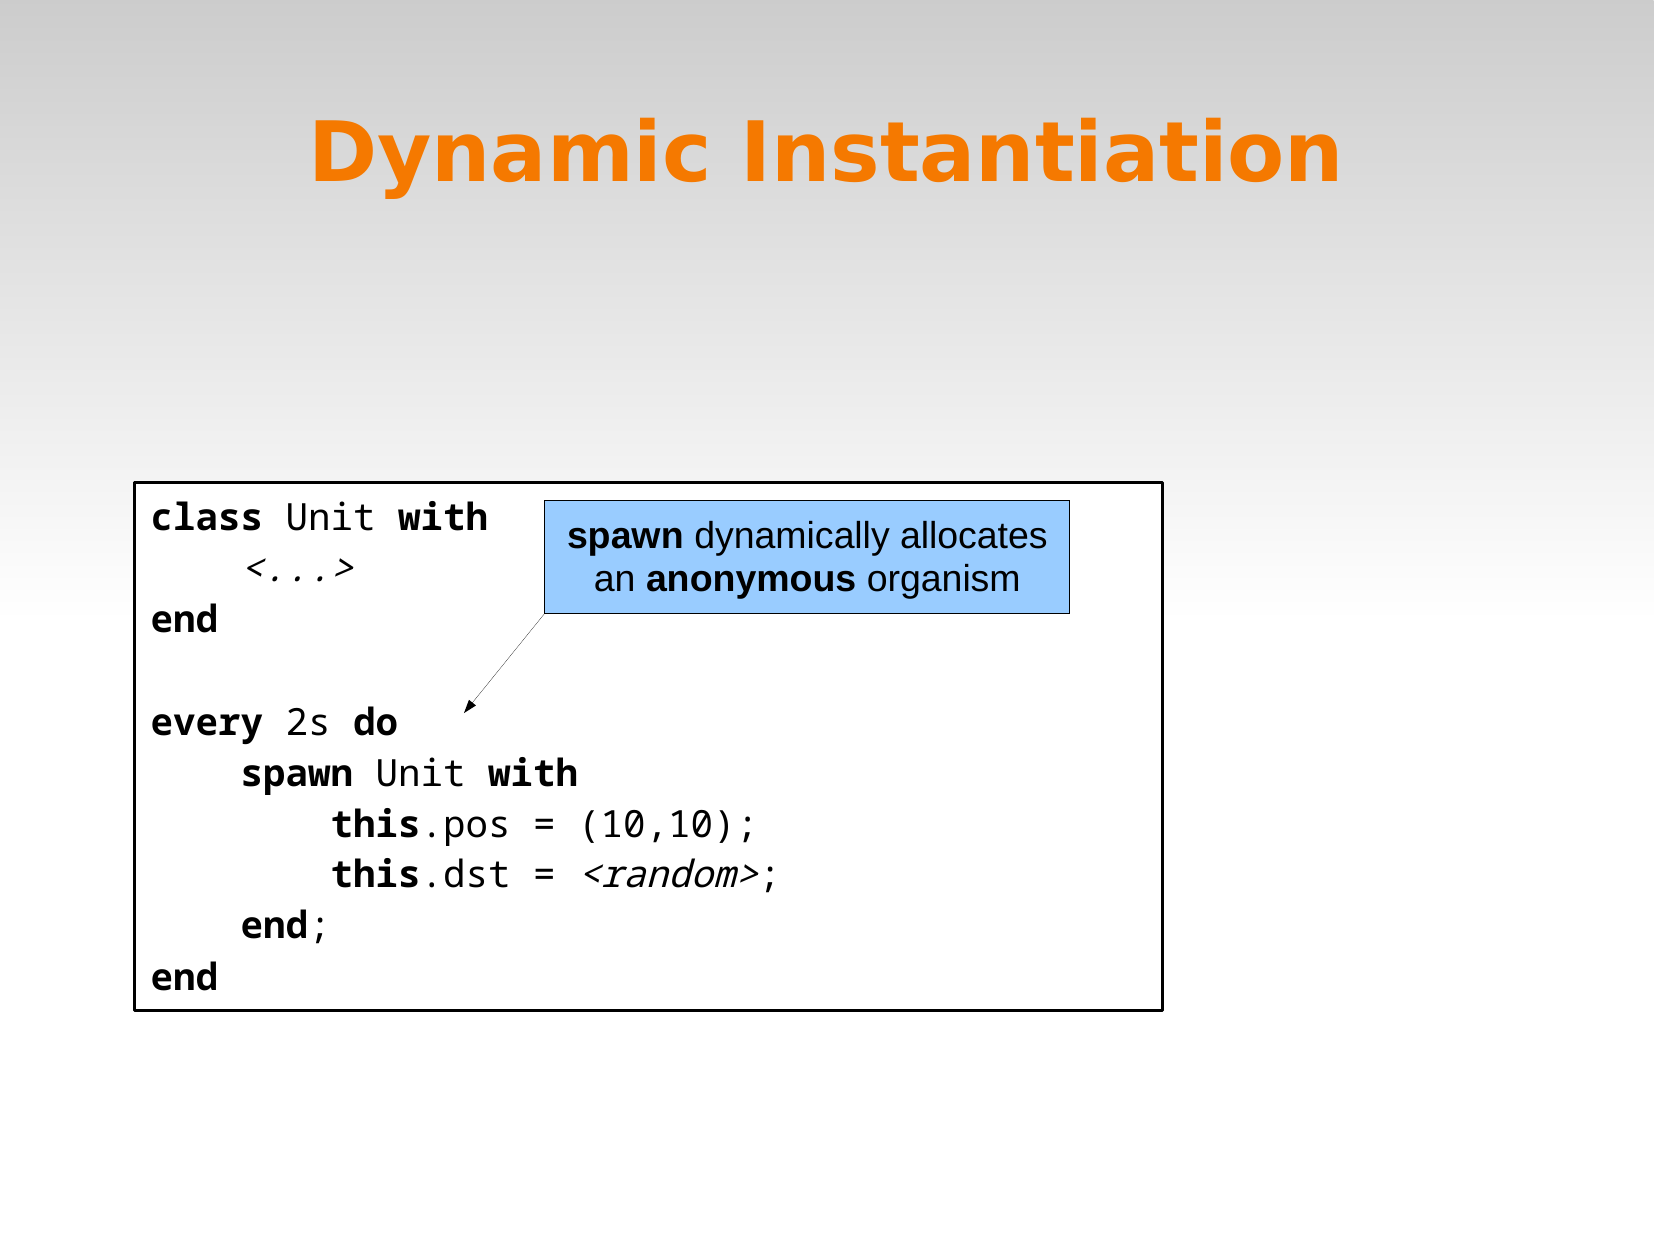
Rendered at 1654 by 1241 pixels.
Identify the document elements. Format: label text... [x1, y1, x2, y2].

text_box class Unit with <...> end every 2s do spawn Unit with this.pos = (10,10); this.dst = <random>; end; end [134, 482, 1163, 947]
title Dynamic Instantiation [82, 49, 1571, 257]
text_box spawn dynamically allocates an anonymous organism [544, 500, 1070, 614]
